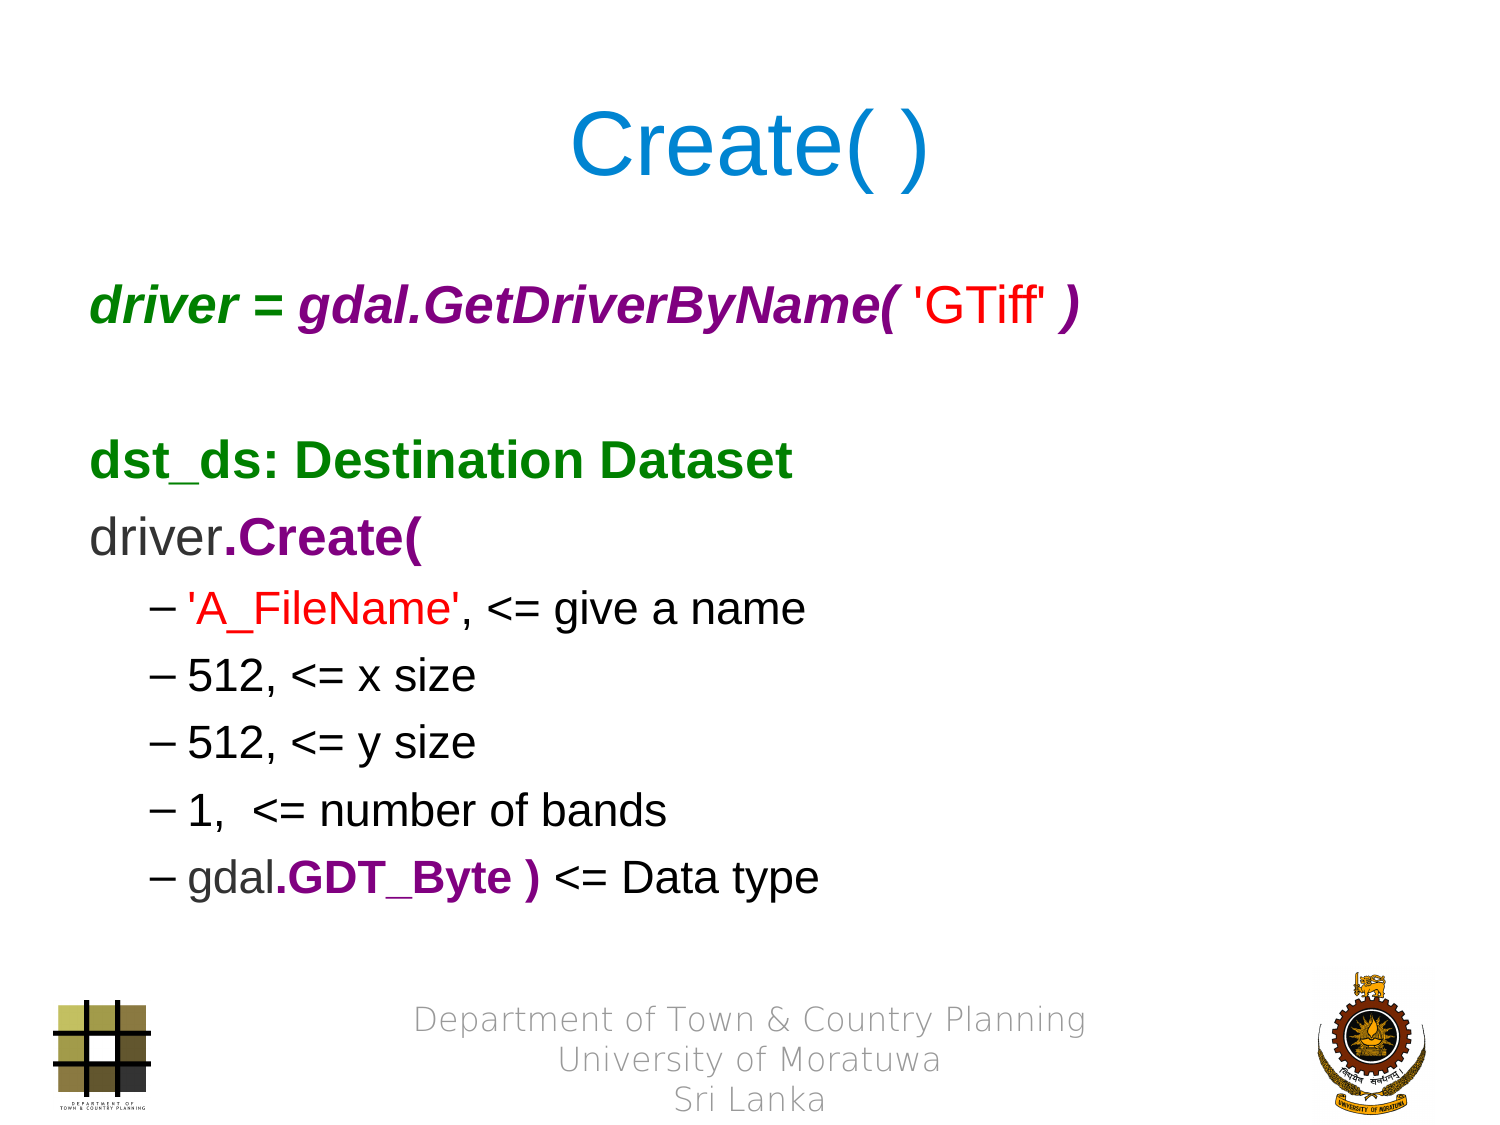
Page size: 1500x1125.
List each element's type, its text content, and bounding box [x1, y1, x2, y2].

picture [53, 1000, 151, 1110]
list driver = gdal.GetDriverByName( 'GTiff' ) dst_ds: Destination Dataset driver.Create( 'A_FileName', <= give a name 512, <= x size 512, <= y size 1, <= number of bands gdal.GDT_Byte ) <= Data type [75, 262, 1426, 916]
picture [1312, 966, 1435, 1125]
title Create( ) [75, 45, 1426, 233]
